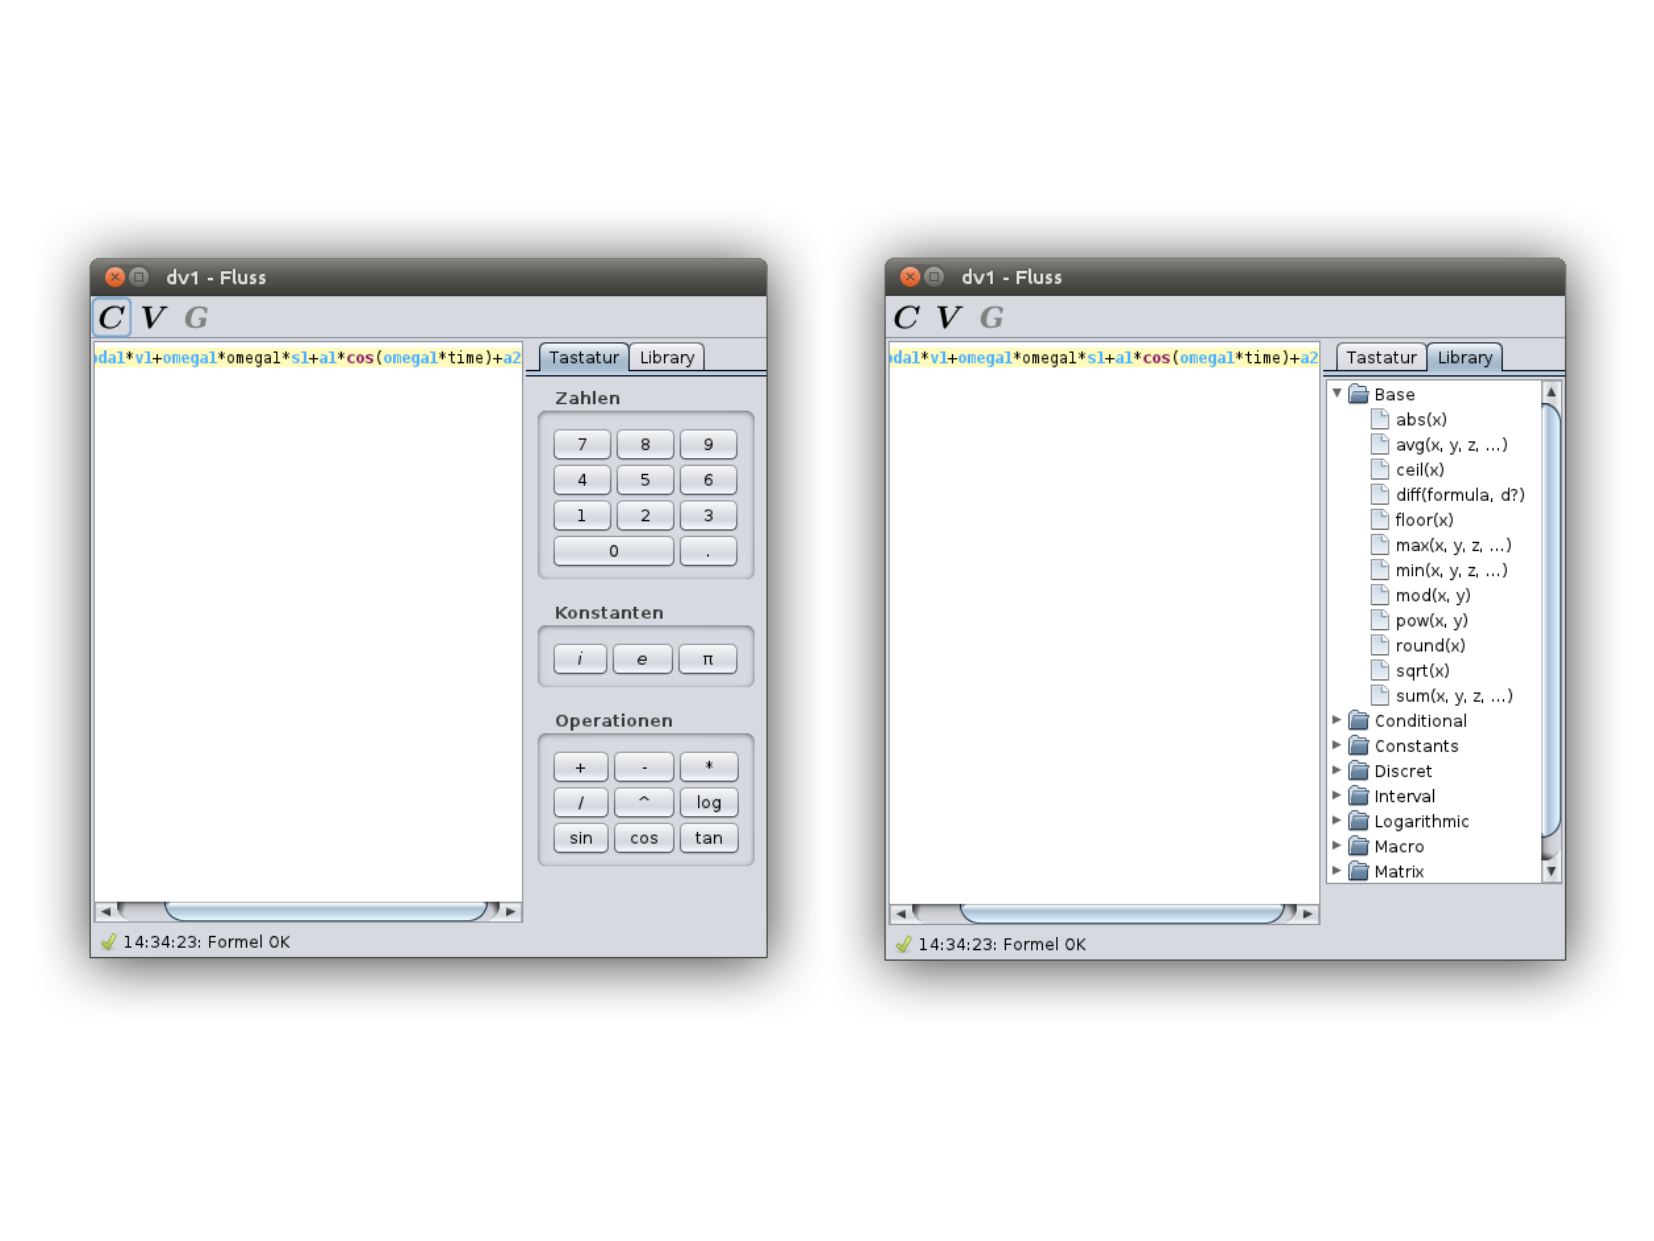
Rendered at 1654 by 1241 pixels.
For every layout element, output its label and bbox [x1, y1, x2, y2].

picture [20, 195, 1654, 1044]
